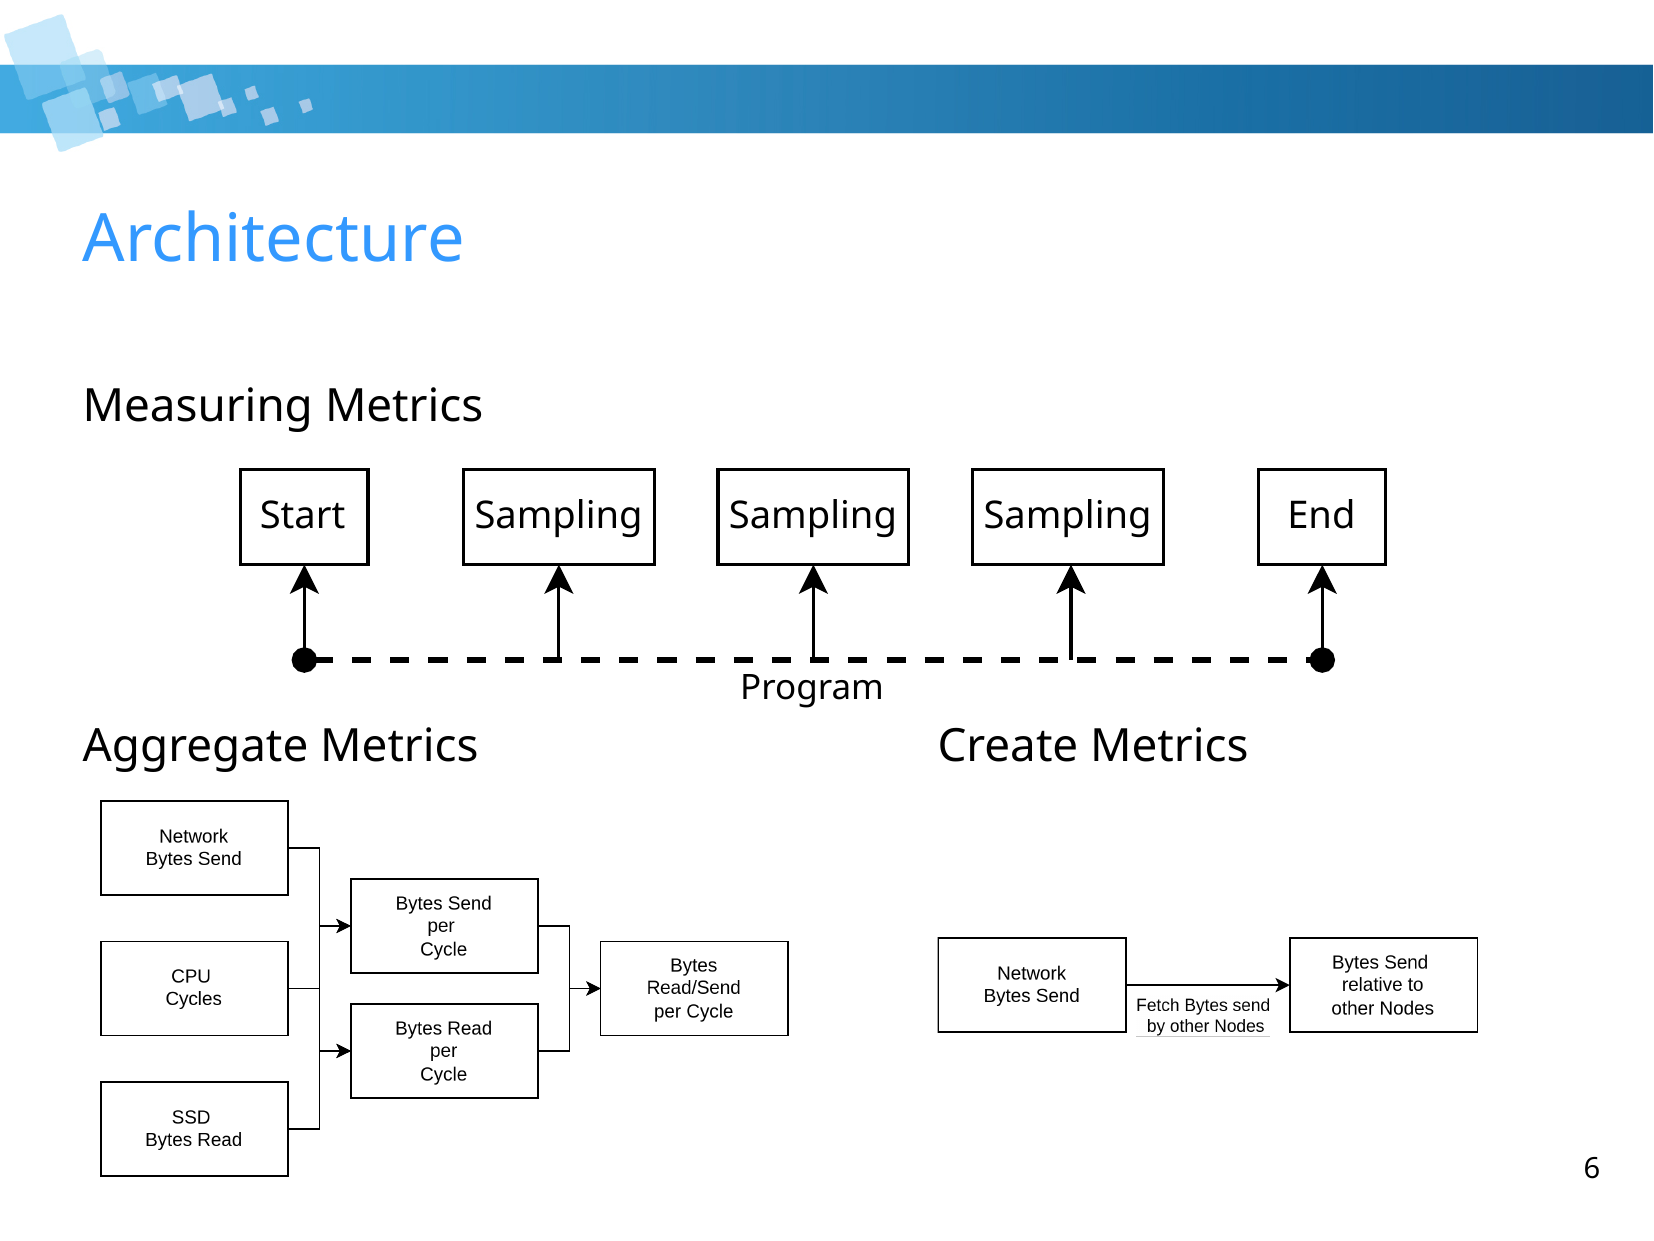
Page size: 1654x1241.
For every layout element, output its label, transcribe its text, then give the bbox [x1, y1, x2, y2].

list Measuring Metrics [82, 372, 1571, 713]
list Create Metrics [937, 712, 1351, 825]
list Aggregate Metrics [82, 712, 496, 825]
picture [0, 0, 1653, 1238]
title Architecture [82, 132, 1571, 340]
